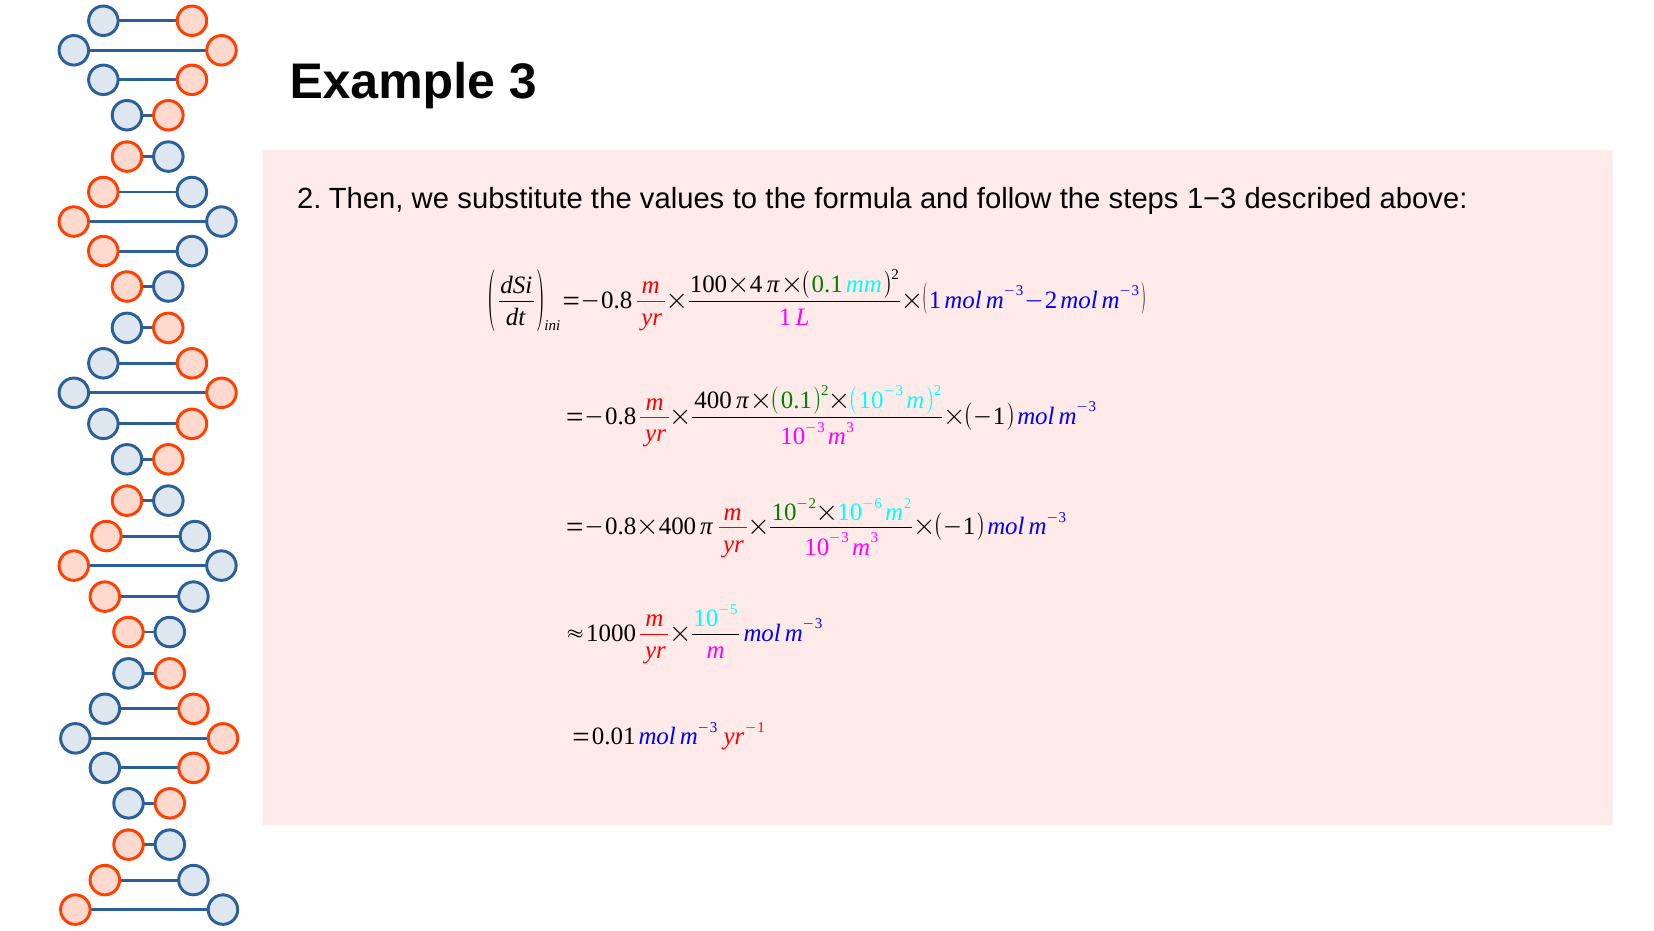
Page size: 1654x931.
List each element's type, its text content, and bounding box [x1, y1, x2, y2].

chart [564, 601, 823, 664]
chart [487, 266, 1146, 334]
chart [564, 494, 1067, 561]
title Example 3 [289, 43, 620, 119]
text_box [262, 150, 1613, 826]
text_box 2. Then, we substitute the values to the formula and follow the steps 1−3 described above: [282, 174, 1482, 223]
chart [564, 382, 1097, 451]
chart [570, 719, 765, 751]
